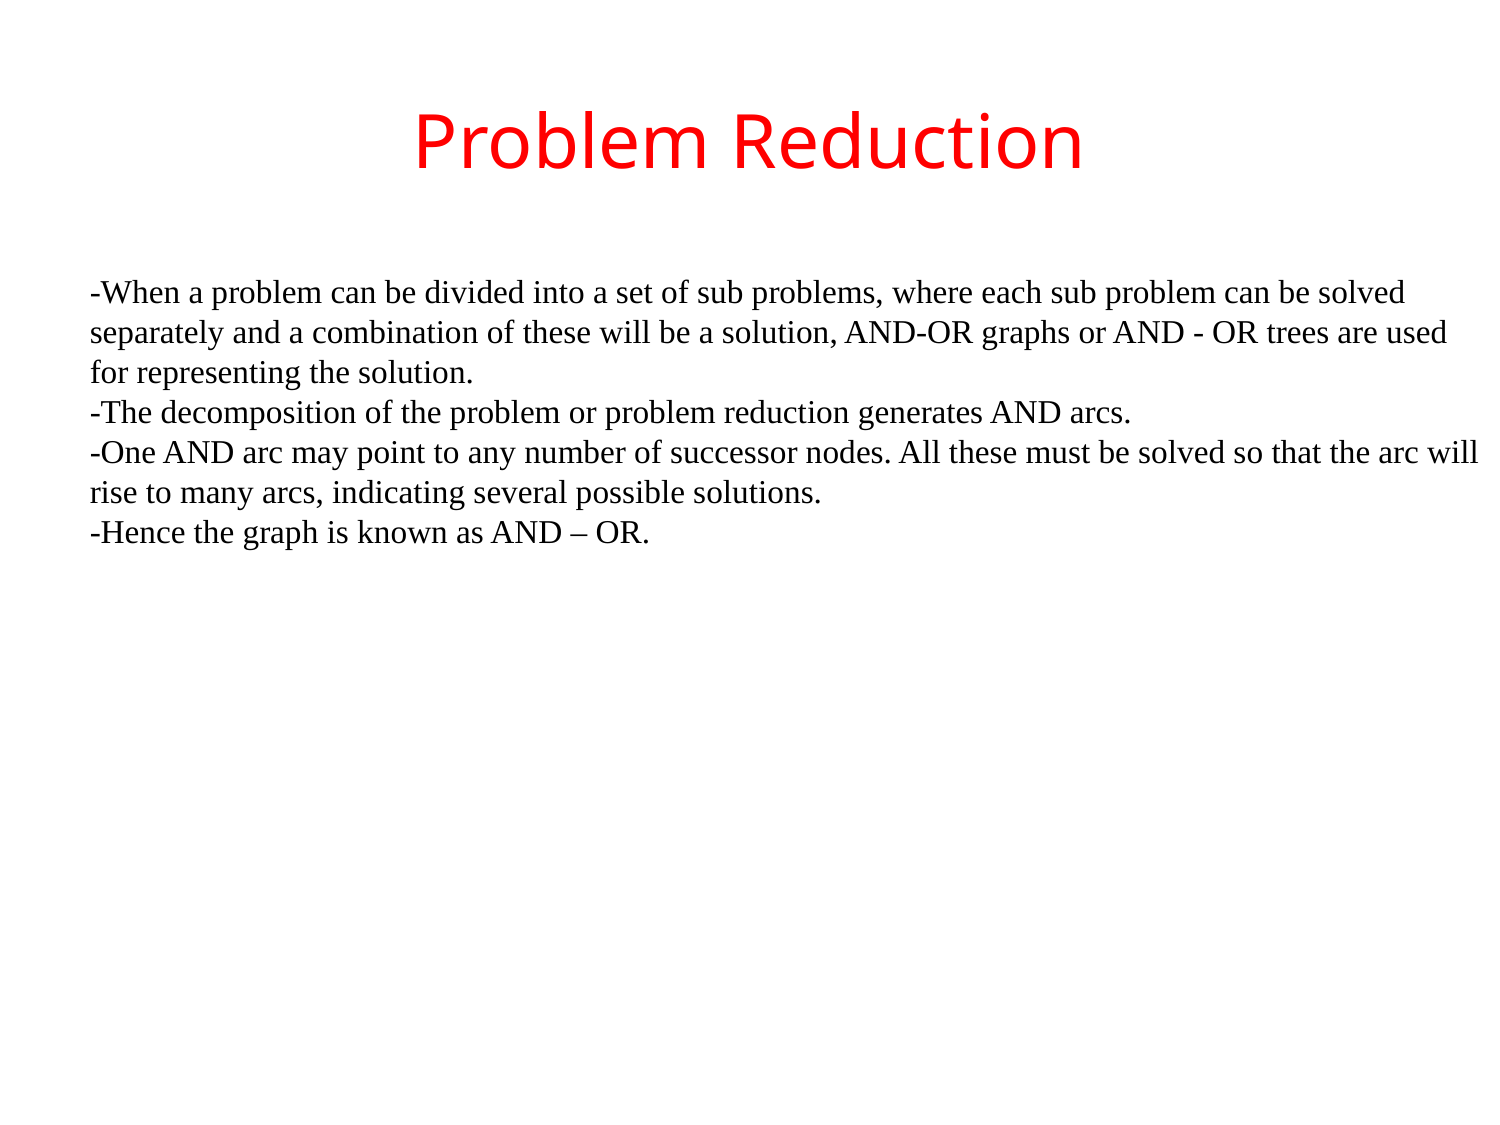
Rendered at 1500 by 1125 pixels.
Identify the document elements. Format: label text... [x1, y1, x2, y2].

text_box Problem Reduction [75, 44, 1425, 233]
text_box -When a problem can be divided into a set of sub problems, where each sub problem can be solved separately and a combination of these will be a solution, AND-OR graphs or AND - OR trees are used for representing the solution. -The decomposition of the problem or problem reduction generates AND arcs. -One AND arc may point to any number of successor nodes. All these must be solved so that the arc will rise to many arcs, indicating several possible solutions. -Hence the graph is known as AND – OR. [75, 263, 1500, 827]
